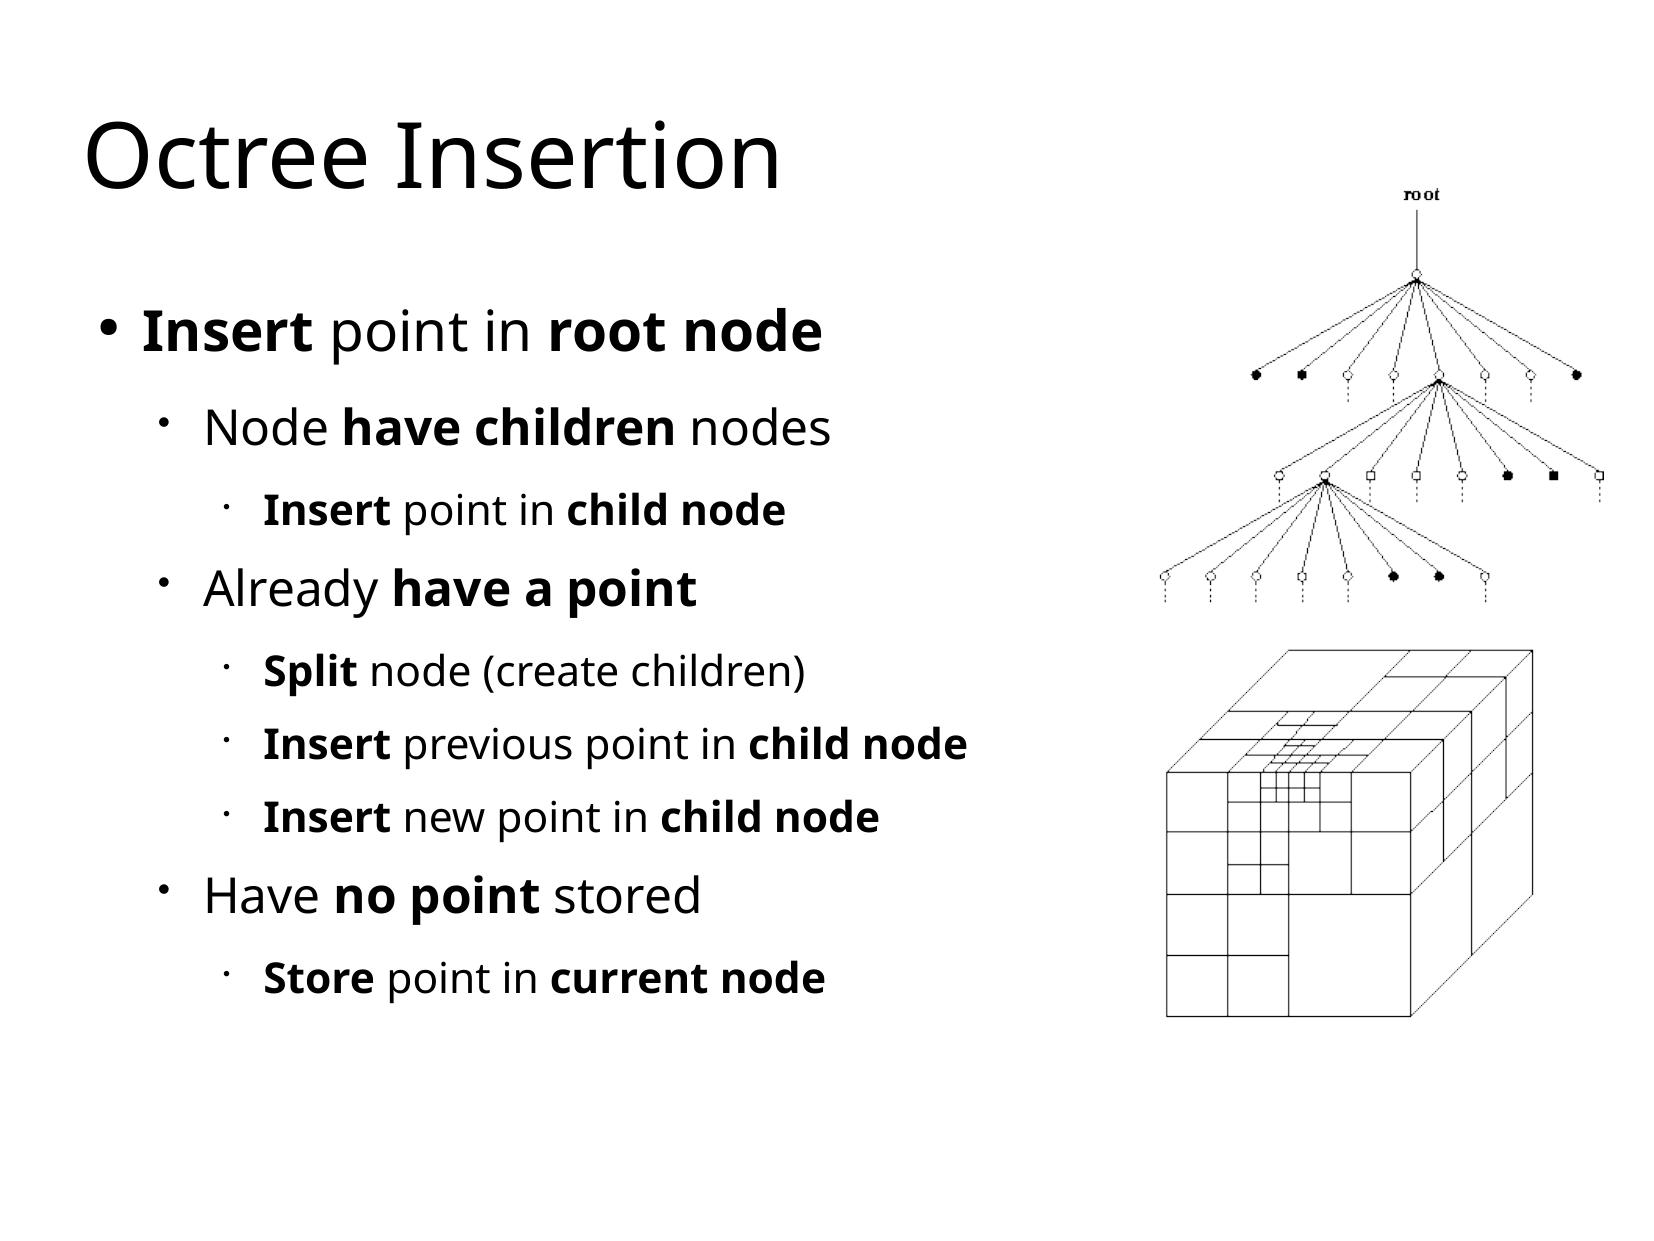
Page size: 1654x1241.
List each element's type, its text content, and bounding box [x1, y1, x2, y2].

title Octree Insertion [82, 49, 1571, 257]
list Insert point in root node Node have children nodes Insert point in child node Already have a point Split node (create children) Insert previous point in child node Insert new point in child node Have no point stored Store point in current node [82, 290, 1110, 1010]
picture [1110, 188, 1604, 1099]
